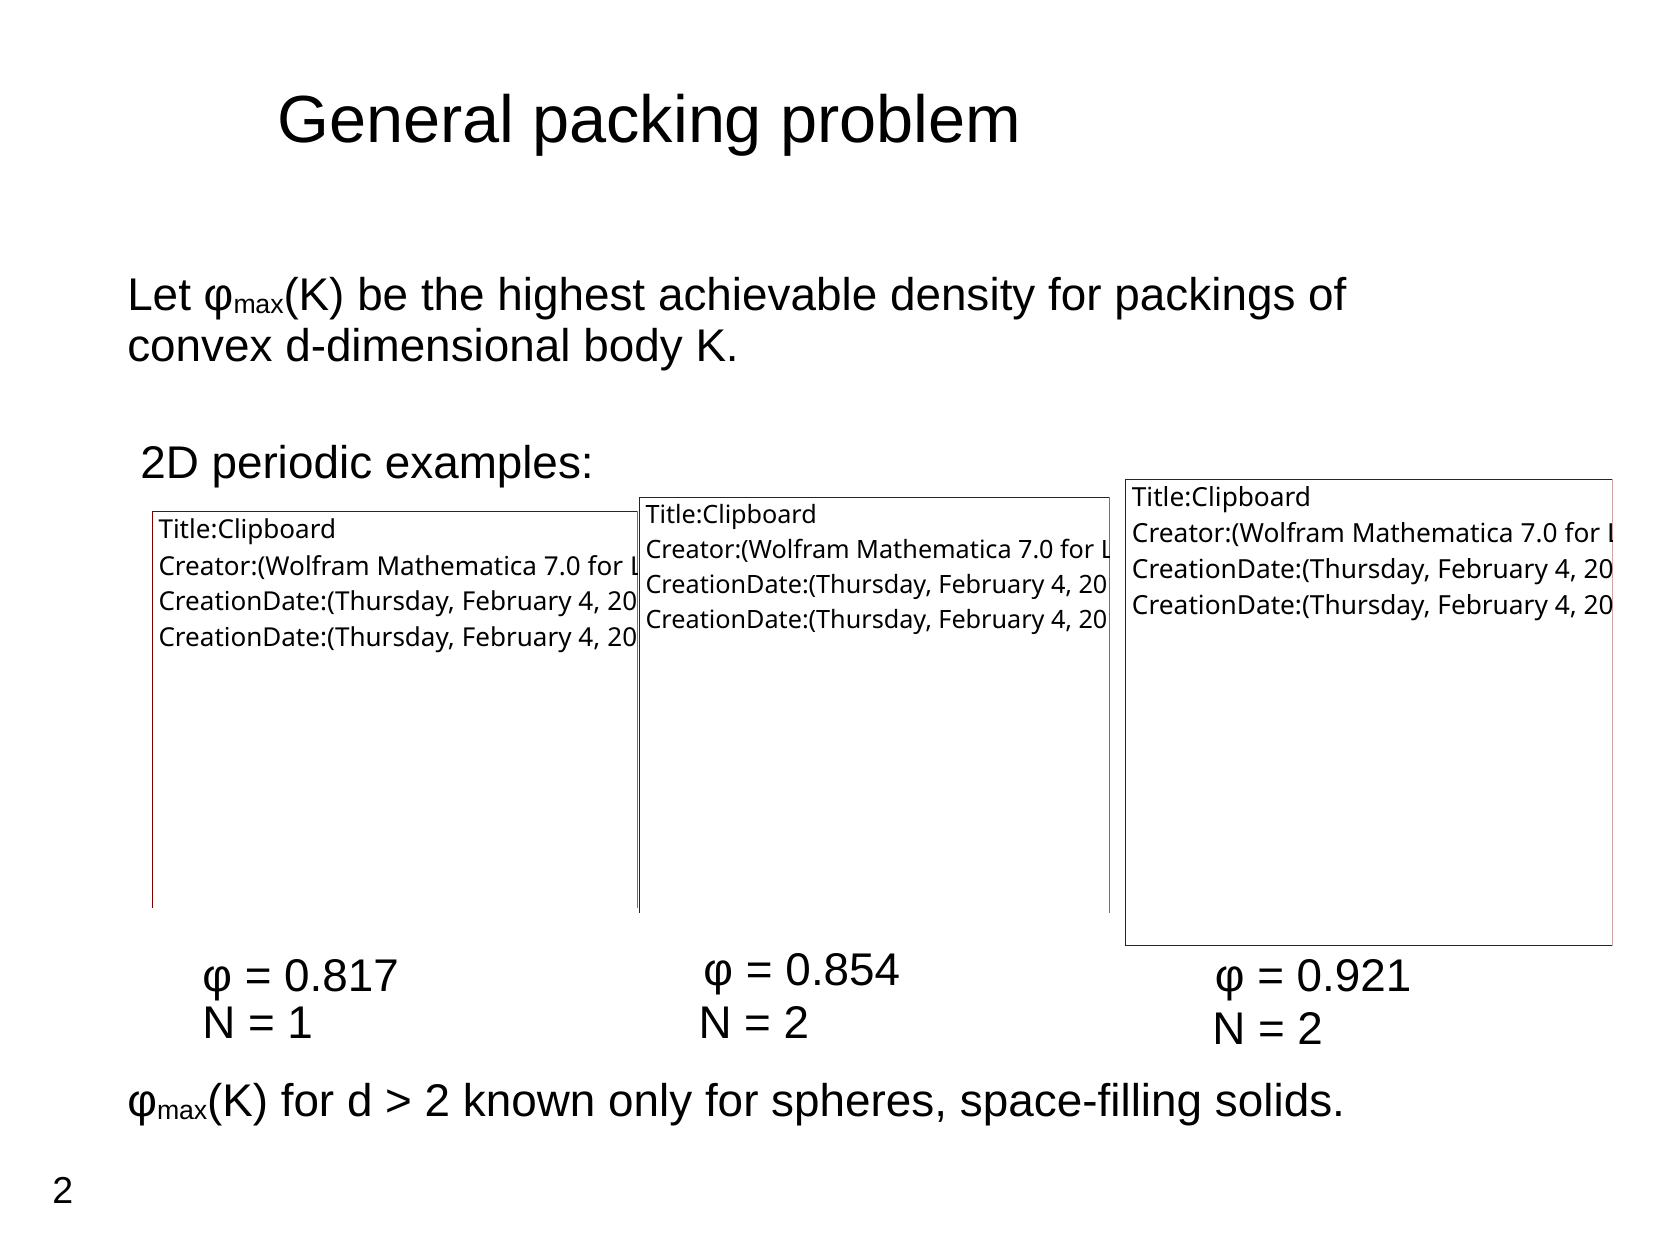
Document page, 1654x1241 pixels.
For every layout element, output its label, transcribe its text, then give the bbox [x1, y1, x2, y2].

text_box 2D periodic examples: [125, 429, 610, 496]
text_box φ = 0.921 [1200, 942, 1524, 1009]
text_box φ = 0.817 [187, 942, 512, 989]
text_box 2 [37, 1162, 88, 1220]
text_box General packing problem [262, 75, 1040, 165]
picture [1123, 477, 1613, 946]
picture [150, 495, 1110, 913]
text_box Let φmax(K) be the highest achievable density for packings of convex d-dimensional body K. [112, 261, 1363, 394]
text_box φmax(K) for d > 2 known only for spheres, space-filling solids. [112, 1067, 1538, 1149]
text_box N = 1 [187, 989, 512, 1056]
text_box φ = 0.854 [688, 936, 1013, 1003]
text_box N = 2 [1197, 995, 1522, 1062]
text_box N = 2 [683, 989, 1008, 1056]
